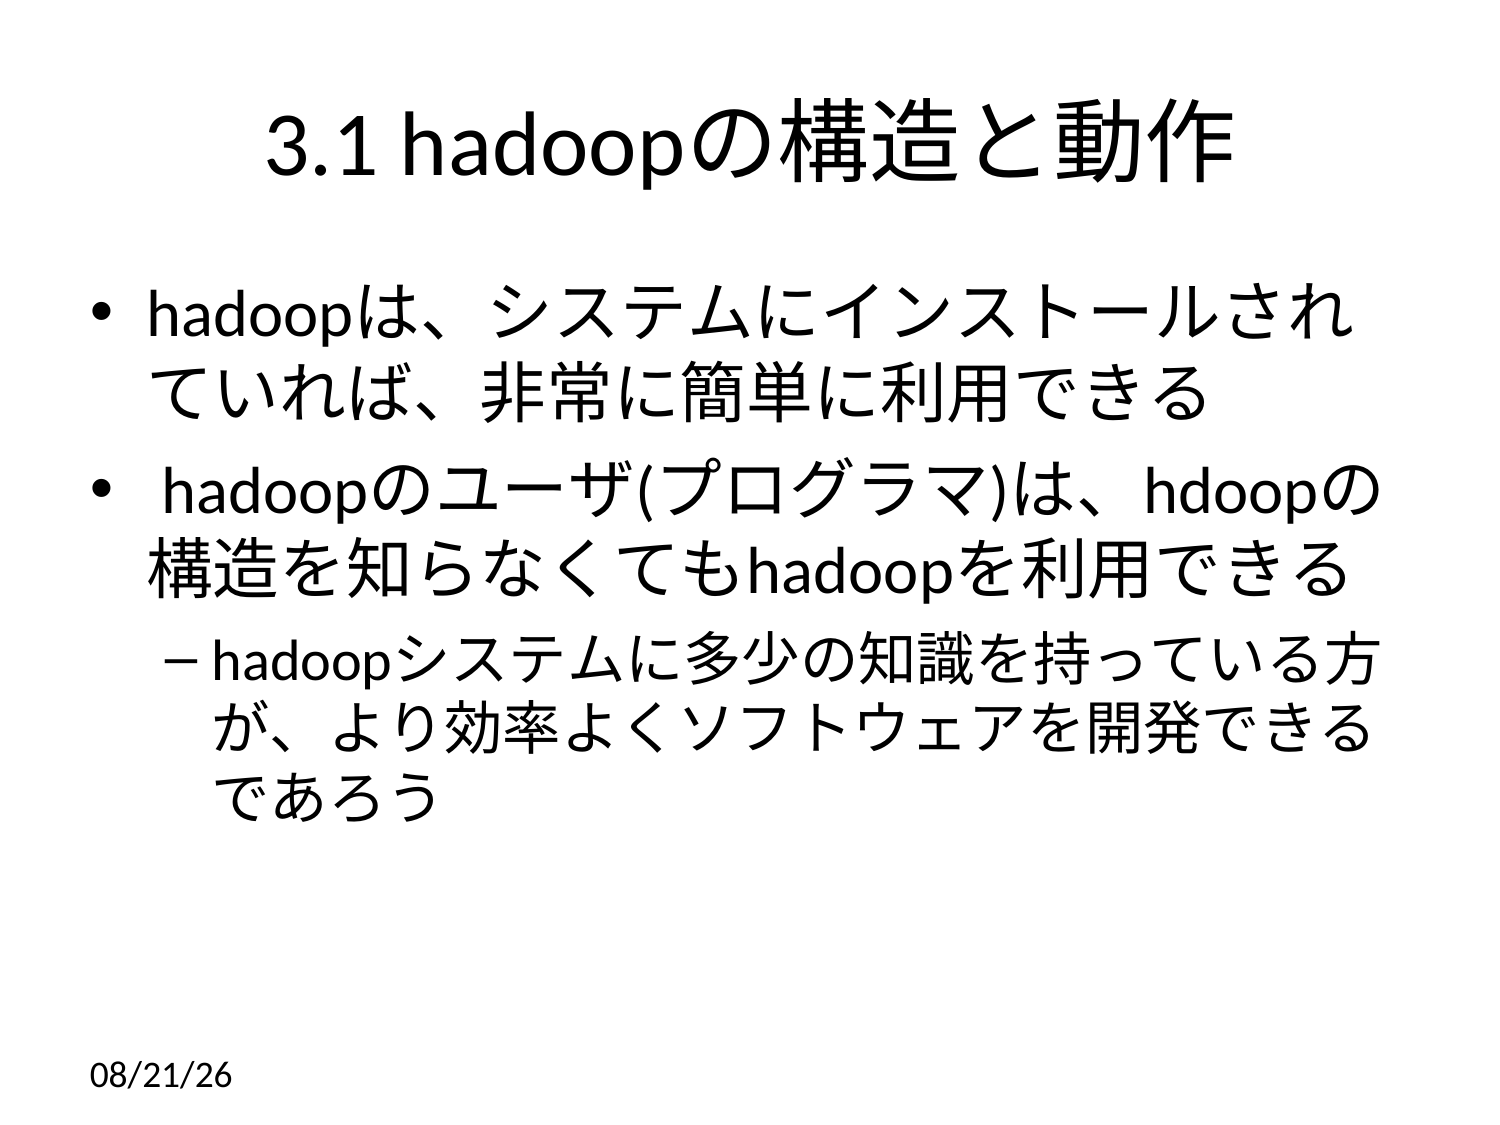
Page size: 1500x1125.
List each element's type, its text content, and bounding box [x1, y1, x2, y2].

list hadoopは、システムにインストールされていれば、非常に簡単に利用できる hadoopのユーザ(プログラマ)は、hdoopの構造を知らなくてもhadoopを利用できる hadoopシステムに多少の知識を持っている方が、より効率よくソフトウェアを開発できるであろう [75, 262, 1426, 1006]
title 3.1 hadoopの構造と動作 [75, 21, 1426, 257]
